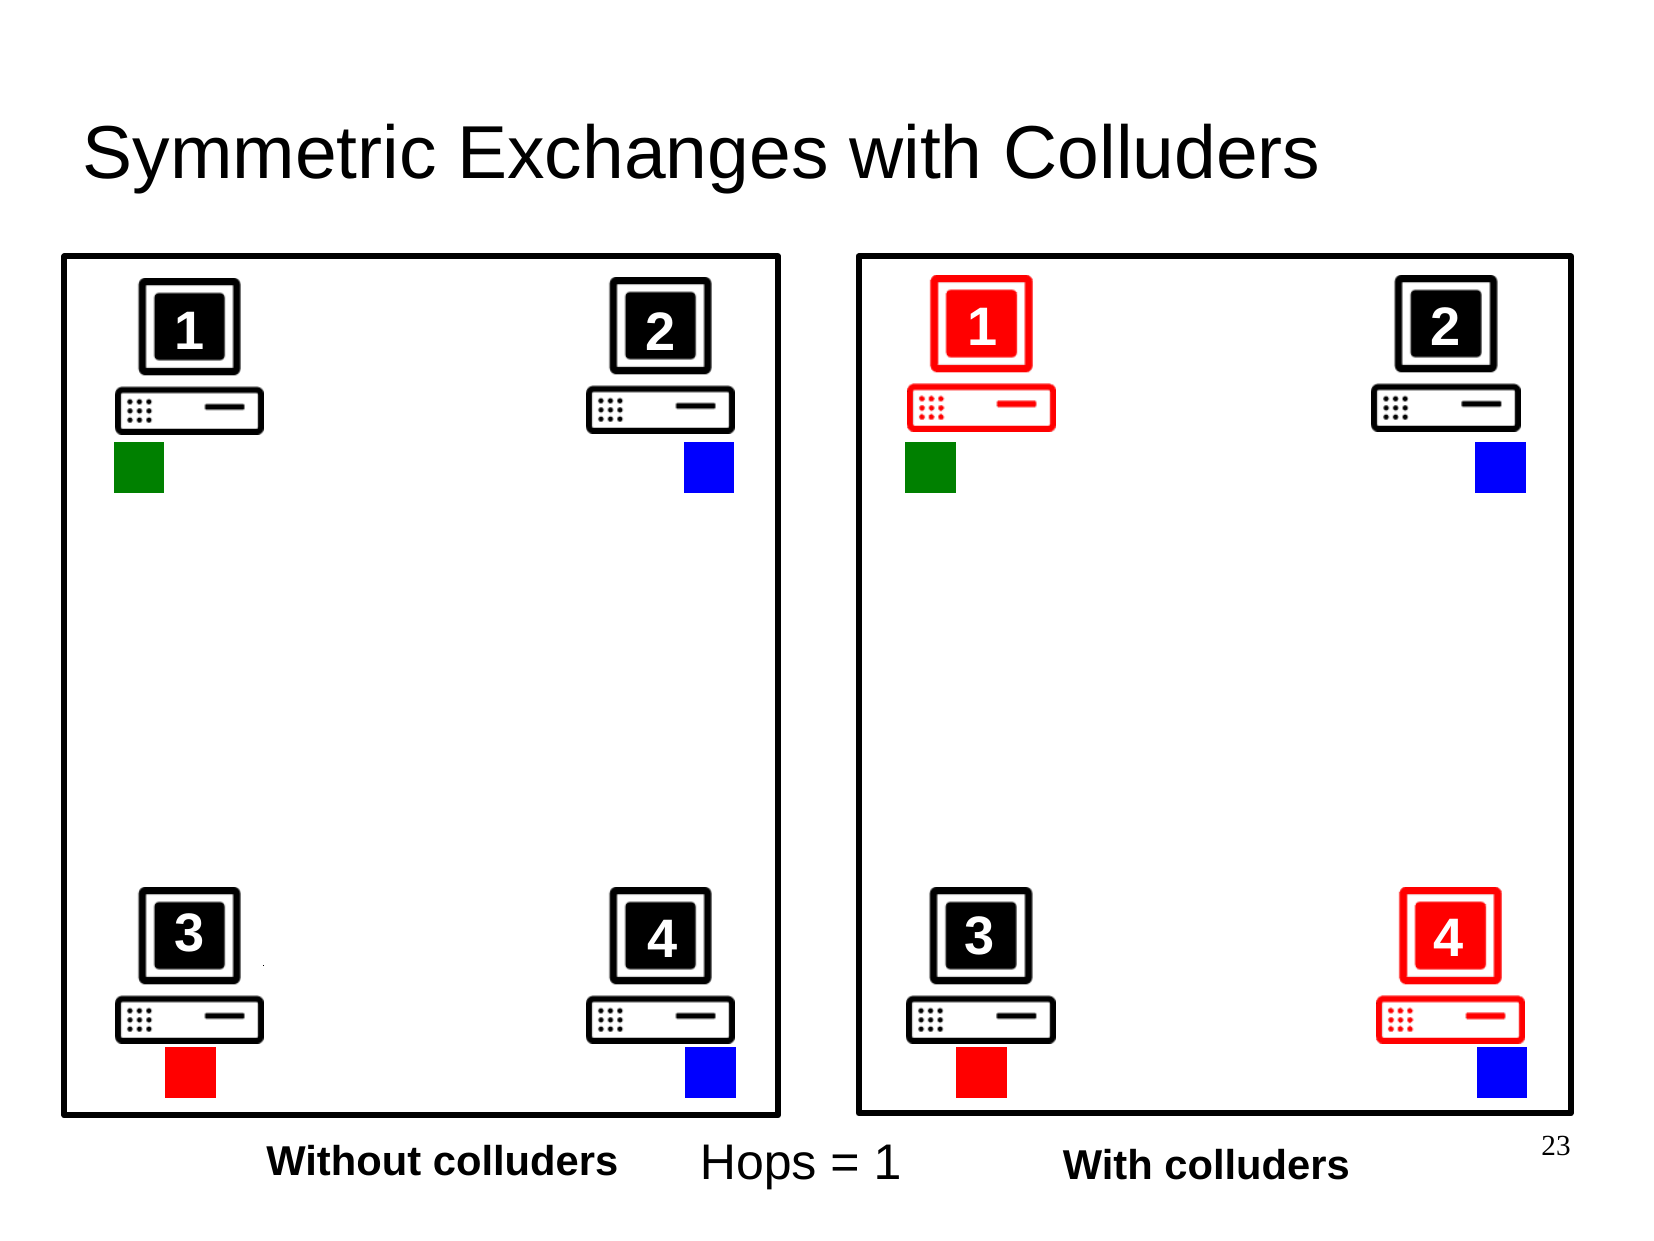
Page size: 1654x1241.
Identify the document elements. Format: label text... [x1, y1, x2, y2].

text_box 4 [1418, 899, 1482, 975]
text_box 1 [159, 292, 217, 369]
picture [586, 277, 735, 434]
picture [907, 275, 1056, 432]
text_box Without colluders [251, 1130, 665, 1192]
text_box 3 [159, 895, 217, 971]
text_box 2 [1416, 289, 1474, 365]
text_box 1 [953, 288, 1011, 366]
title Symmetric Exchanges with Colluders [82, 49, 1571, 257]
picture [1376, 887, 1525, 1044]
text_box 2 [631, 293, 689, 370]
text_box 4 [632, 900, 696, 977]
picture [115, 278, 264, 435]
picture [906, 887, 1056, 1044]
picture [1371, 275, 1521, 432]
text_box With colluders [1048, 1134, 1461, 1197]
text_box [64, 256, 778, 1116]
picture [586, 887, 735, 1044]
text_box 3 [950, 898, 1008, 974]
text_box [685, 1126, 949, 1199]
text_box [858, 257, 1571, 1114]
picture [115, 887, 264, 1044]
